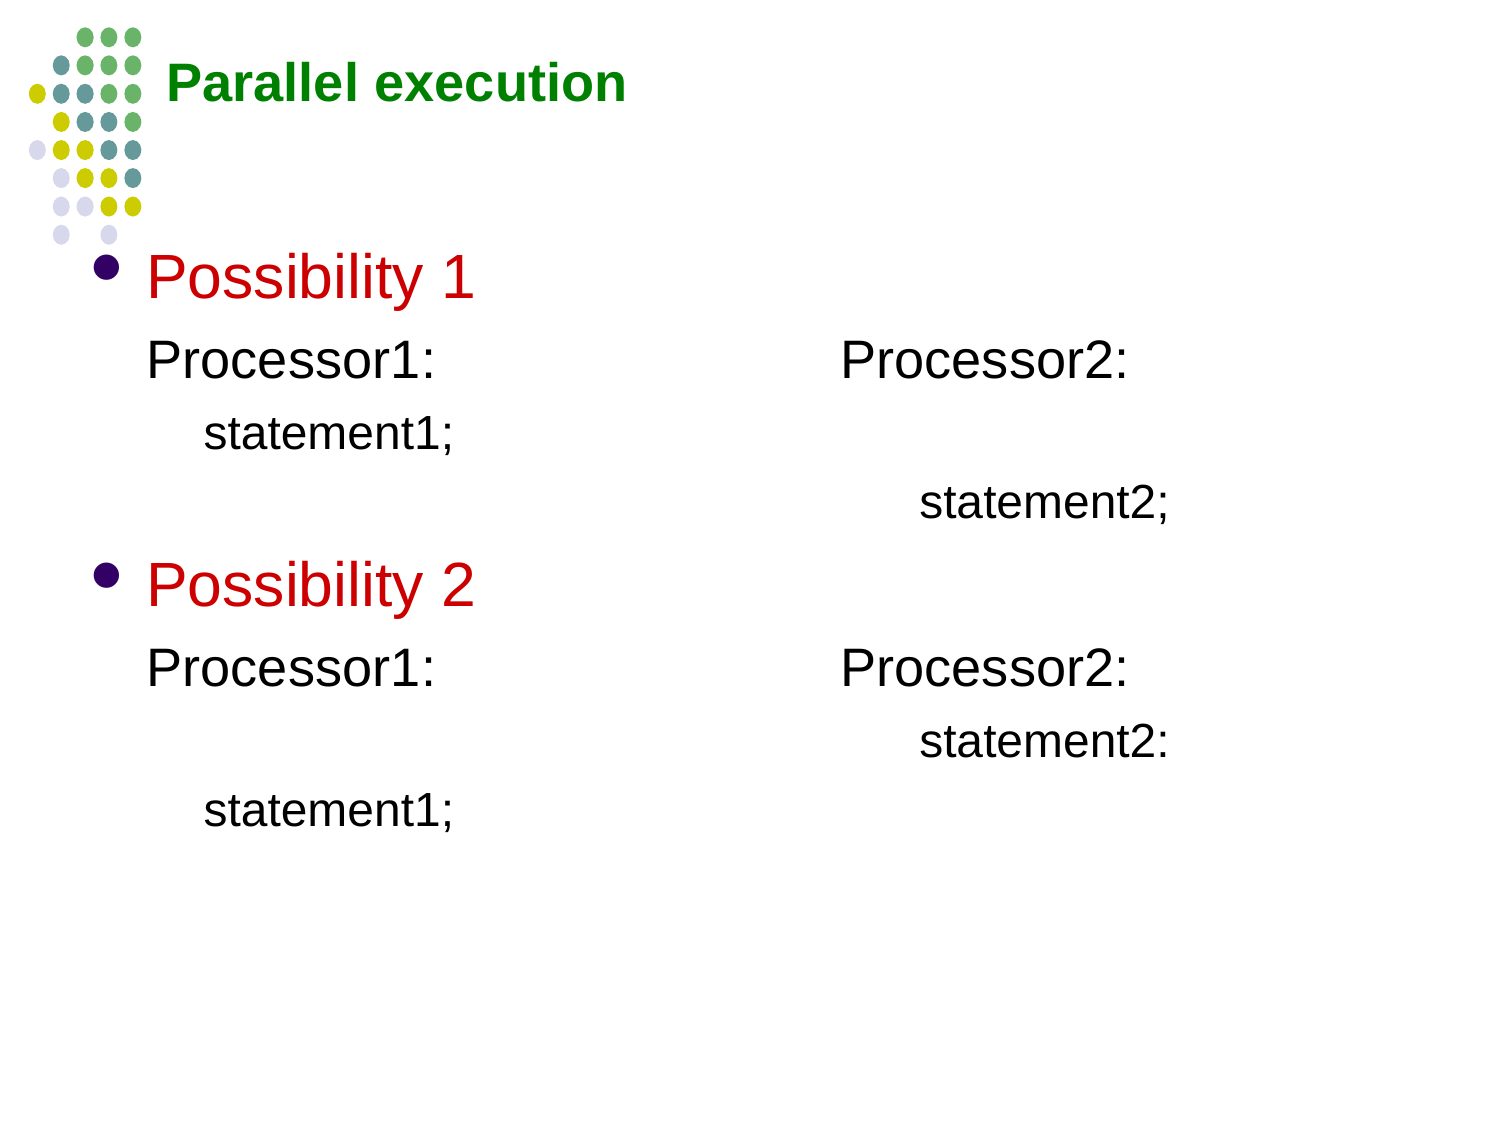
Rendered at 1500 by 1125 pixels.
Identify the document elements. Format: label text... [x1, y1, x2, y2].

title Parallel execution [151, 40, 1390, 176]
list Possibility 1 Processor1: Processor2: statement1; statement2; Possibility 2 Processor1: Processor2: statement2: statement1; [75, 228, 1426, 1006]
